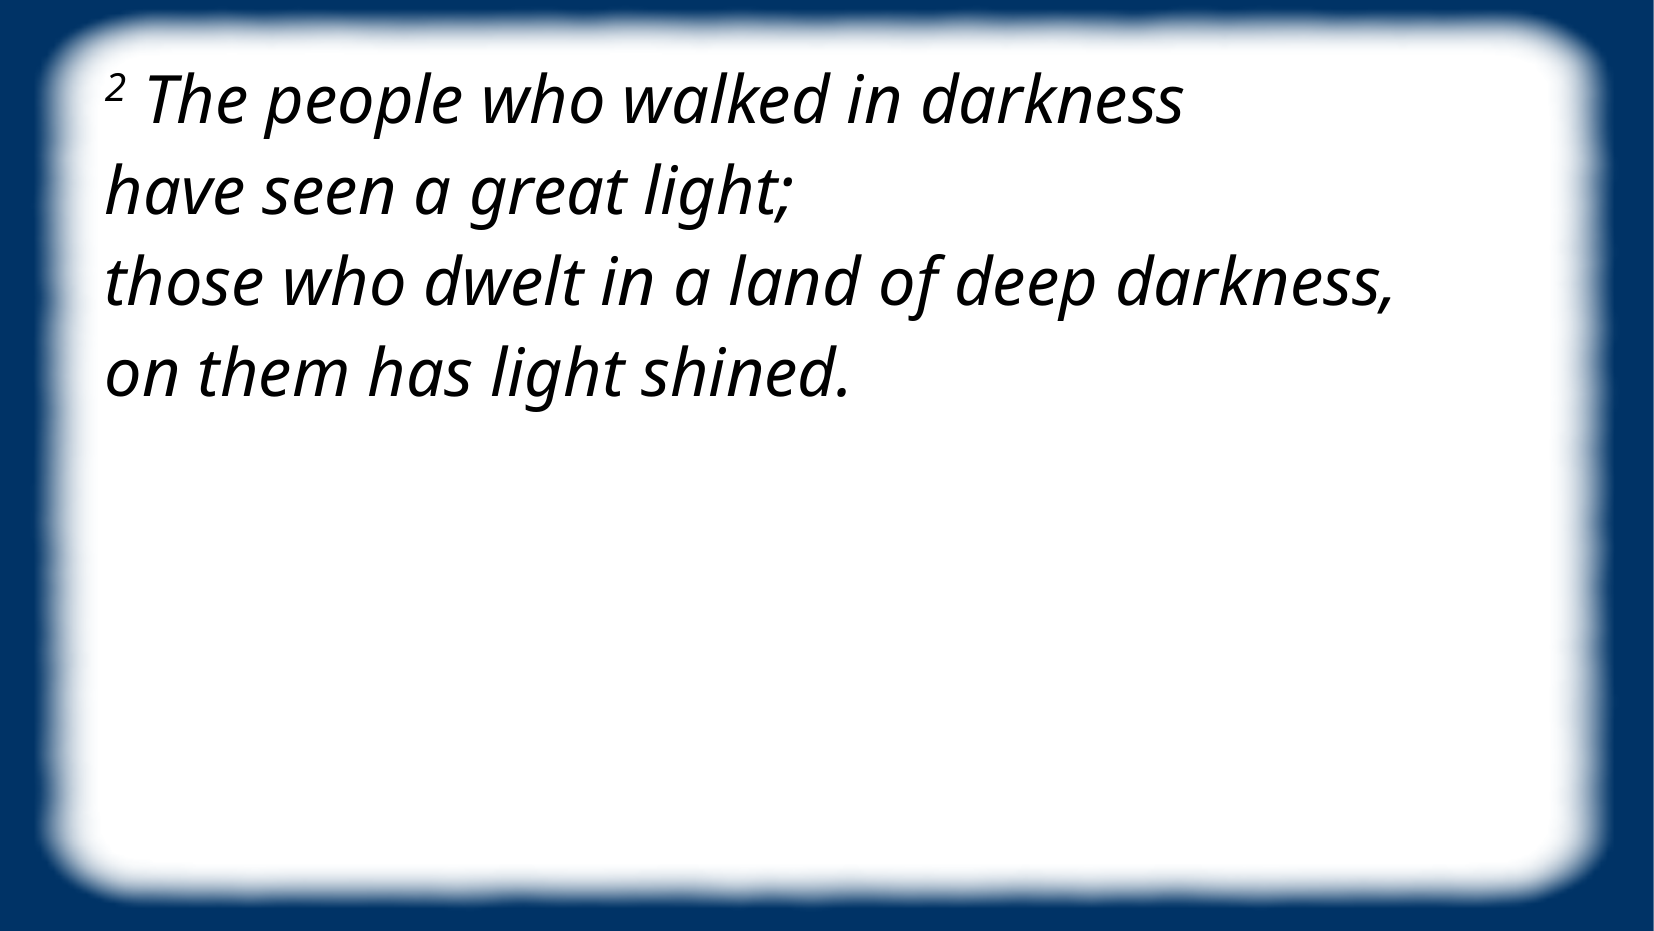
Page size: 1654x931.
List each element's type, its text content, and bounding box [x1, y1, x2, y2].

picture [0, 0, 1654, 931]
text_box 2 The people who walked in darkness have seen a great light; those who dwelt in a land of deep darkness, on them has light shined. [90, 45, 1561, 415]
